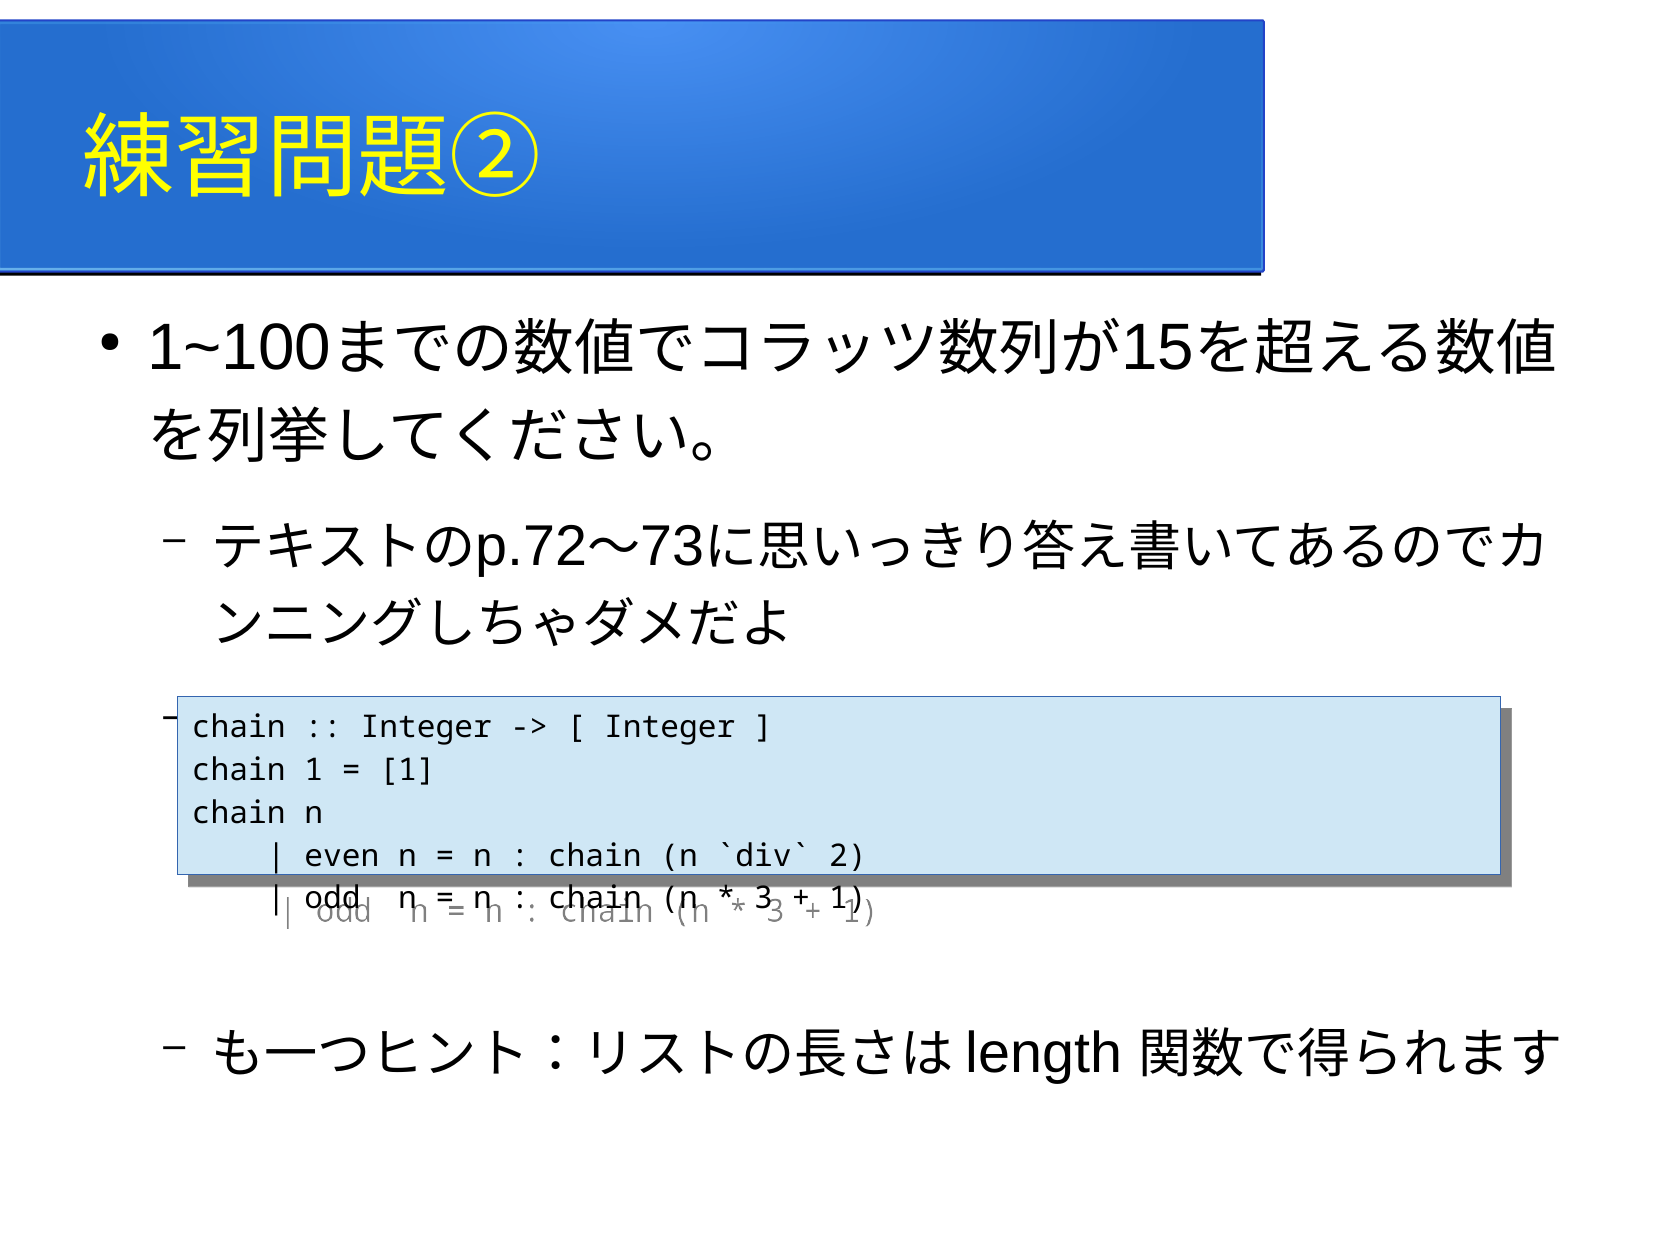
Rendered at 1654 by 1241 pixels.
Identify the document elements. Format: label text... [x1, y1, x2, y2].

list 1~100までの数値でコラッツ数列が15を超える数値を列挙してください。 テキストのp.72〜73に思いっきり答え書いてあるのでカンニングしちゃダメだよ ただしコラッツ数列を求めるプログラムは以下 も一つヒント：リストの長さは length 関数で得られます [82, 299, 1571, 1099]
text_box chain :: Integer -> [ Integer ] chain 1 = [1] chain n | even n = n : chain (n `div` 2) | odd n = n : chain (n * 3 + 1) [177, 696, 1501, 875]
title 練習問題② [82, 47, 1235, 252]
